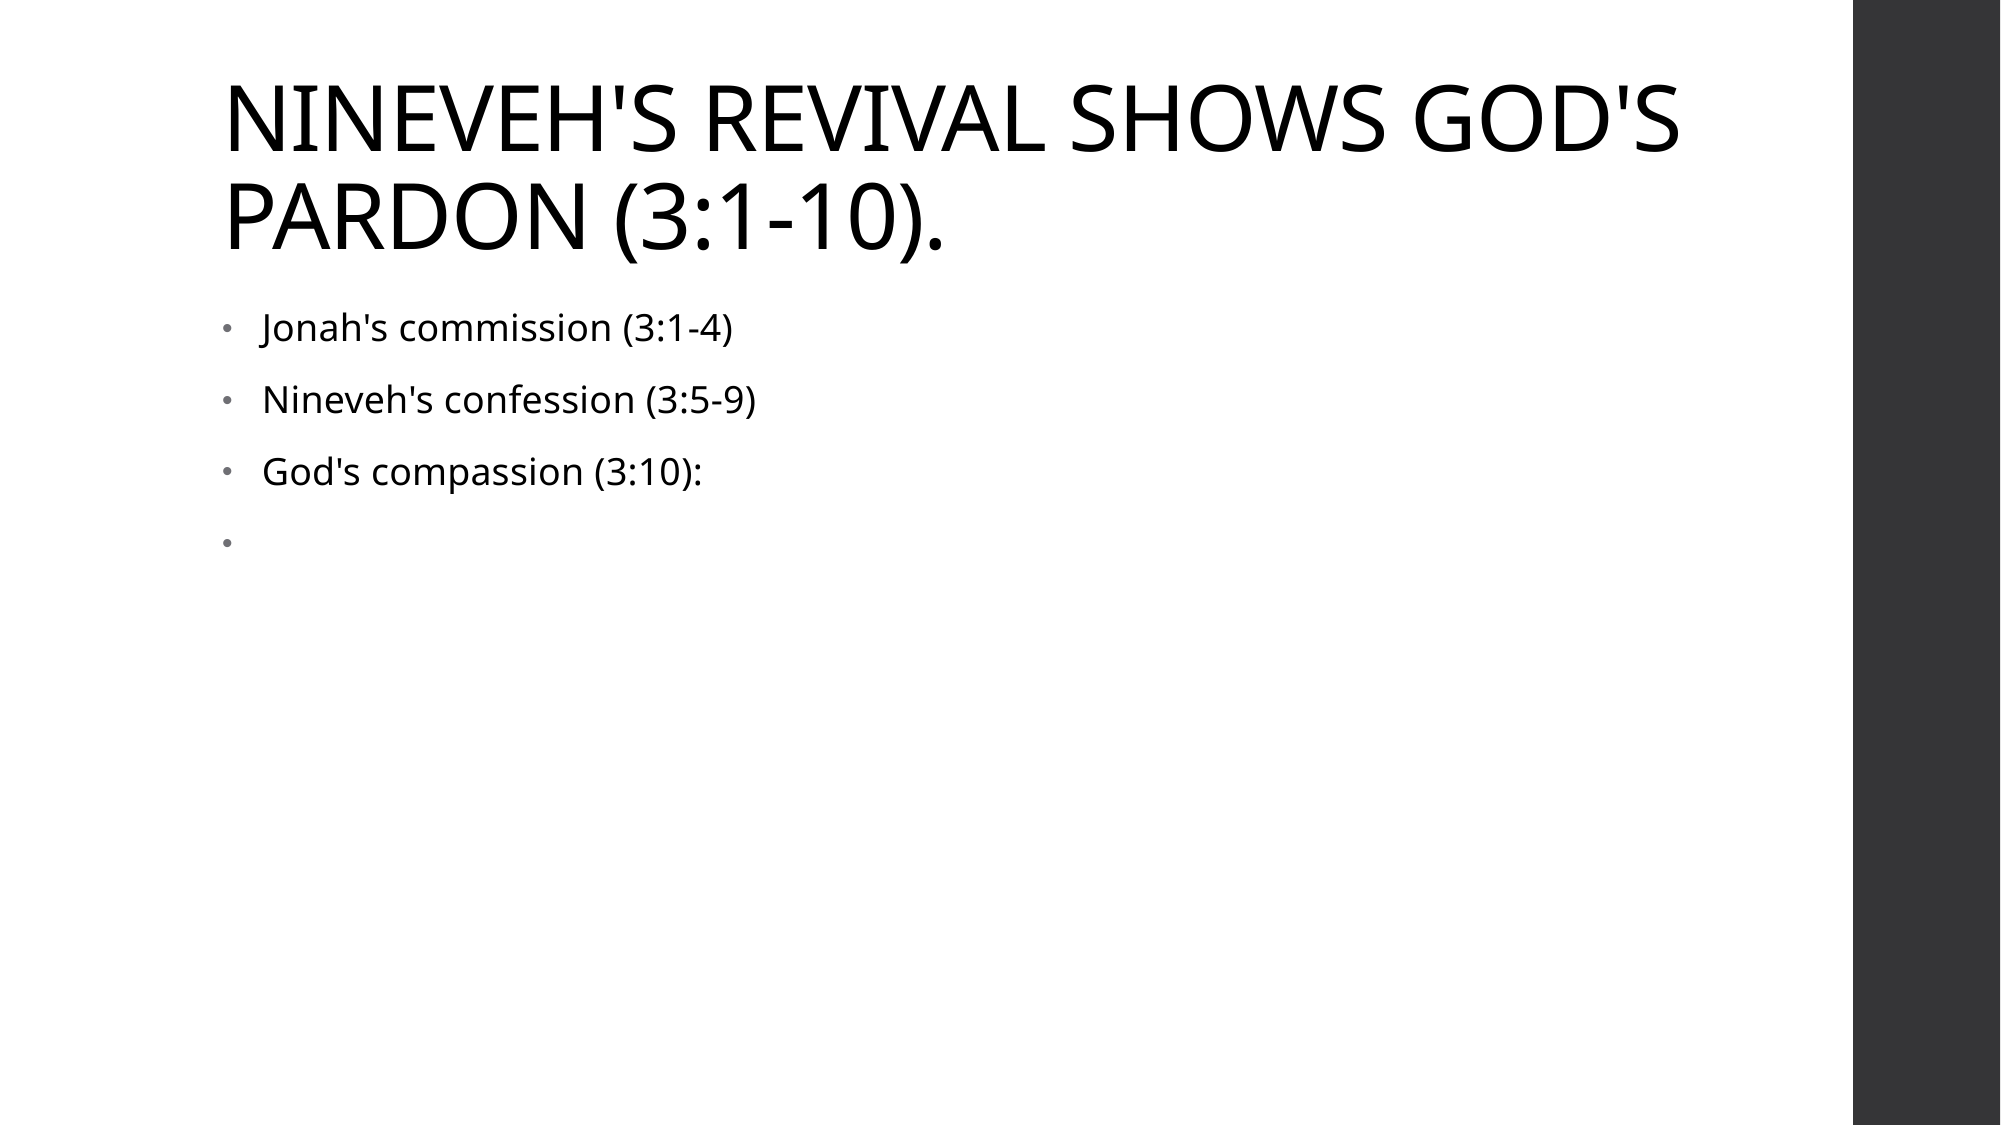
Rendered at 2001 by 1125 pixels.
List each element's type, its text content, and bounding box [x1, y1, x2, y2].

title NINEVEH'S REVIVAL SHOWS GOD'S PARDON (3:1-10). [206, 60, 1797, 278]
list Jonah's commission (3:1-4) Nineveh's confession (3:5-9) God's compassion (3:10): [206, 299, 1617, 1014]
